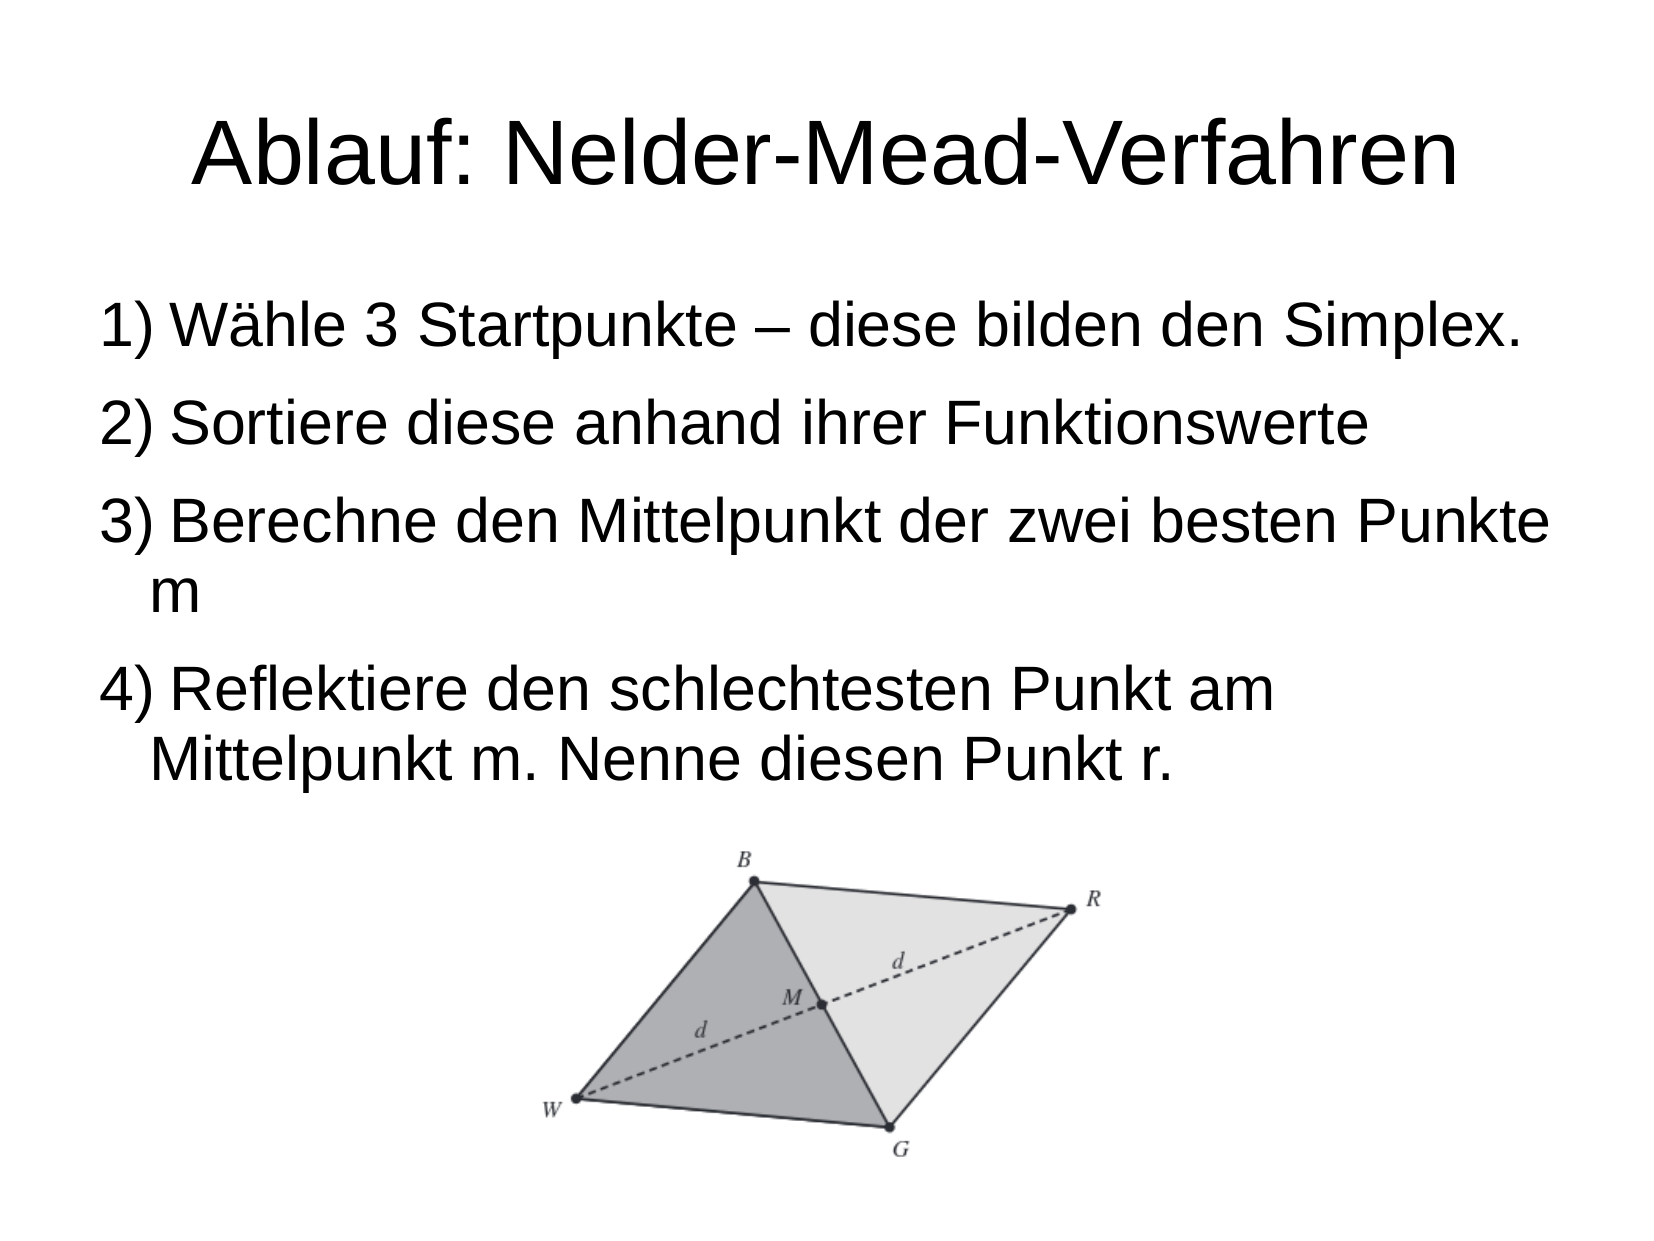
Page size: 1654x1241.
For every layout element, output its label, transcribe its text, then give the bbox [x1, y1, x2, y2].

picture [507, 814, 1126, 1204]
list Wähle 3 Startpunkte – diese bilden den Simplex. Sortiere diese anhand ihrer Funktionswerte Berechne den Mittelpunkt der zwei besten Punkte m Reflektiere den schlechtesten Punkt am Mittelpunkt m. Nenne diesen Punkt r. [82, 290, 1571, 839]
title Ablauf: Nelder-Mead-Verfahren [82, 49, 1571, 257]
